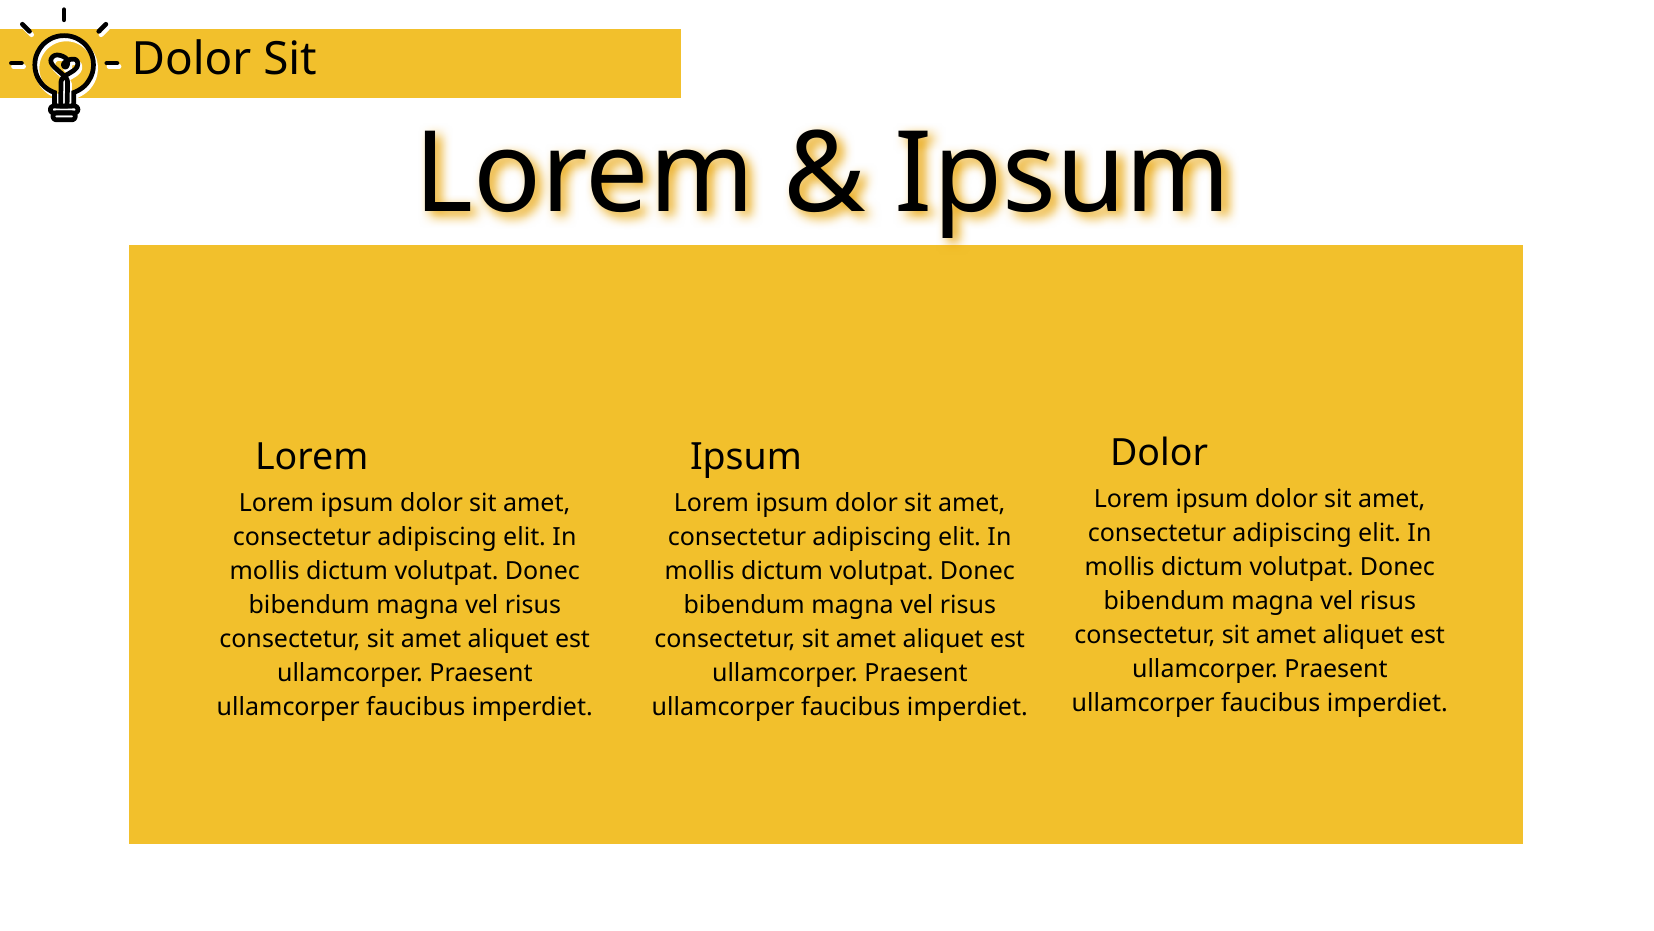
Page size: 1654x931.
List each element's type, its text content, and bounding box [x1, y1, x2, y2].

text_box Lorem ipsum dolor sit amet, consectetur adipiscing elit. In mollis dictum volutpat. Donec bibendum magna vel risus consectetur, sit amet aliquet est ullamcorper. Praesent ullamcorper faucibus imperdiet. [210, 484, 601, 723]
text_box Lorem ipsum dolor sit amet, consectetur adipiscing elit. In mollis dictum volutpat. Donec bibendum magna vel risus consectetur, sit amet aliquet est ullamcorper. Praesent ullamcorper faucibus imperdiet. [1065, 480, 1456, 719]
text_box Lorem ipsum dolor sit amet, consectetur adipiscing elit. In mollis dictum volutpat. Donec bibendum magna vel risus consectetur, sit amet aliquet est ullamcorper. Praesent ullamcorper faucibus imperdiet. [645, 484, 1036, 723]
title Ipsum [690, 429, 1006, 481]
title Lorem [255, 429, 571, 481]
title Dolor [1110, 425, 1426, 477]
title Lorem & Ipsum [265, 88, 1381, 248]
title Dolor Sit [131, 16, 578, 97]
